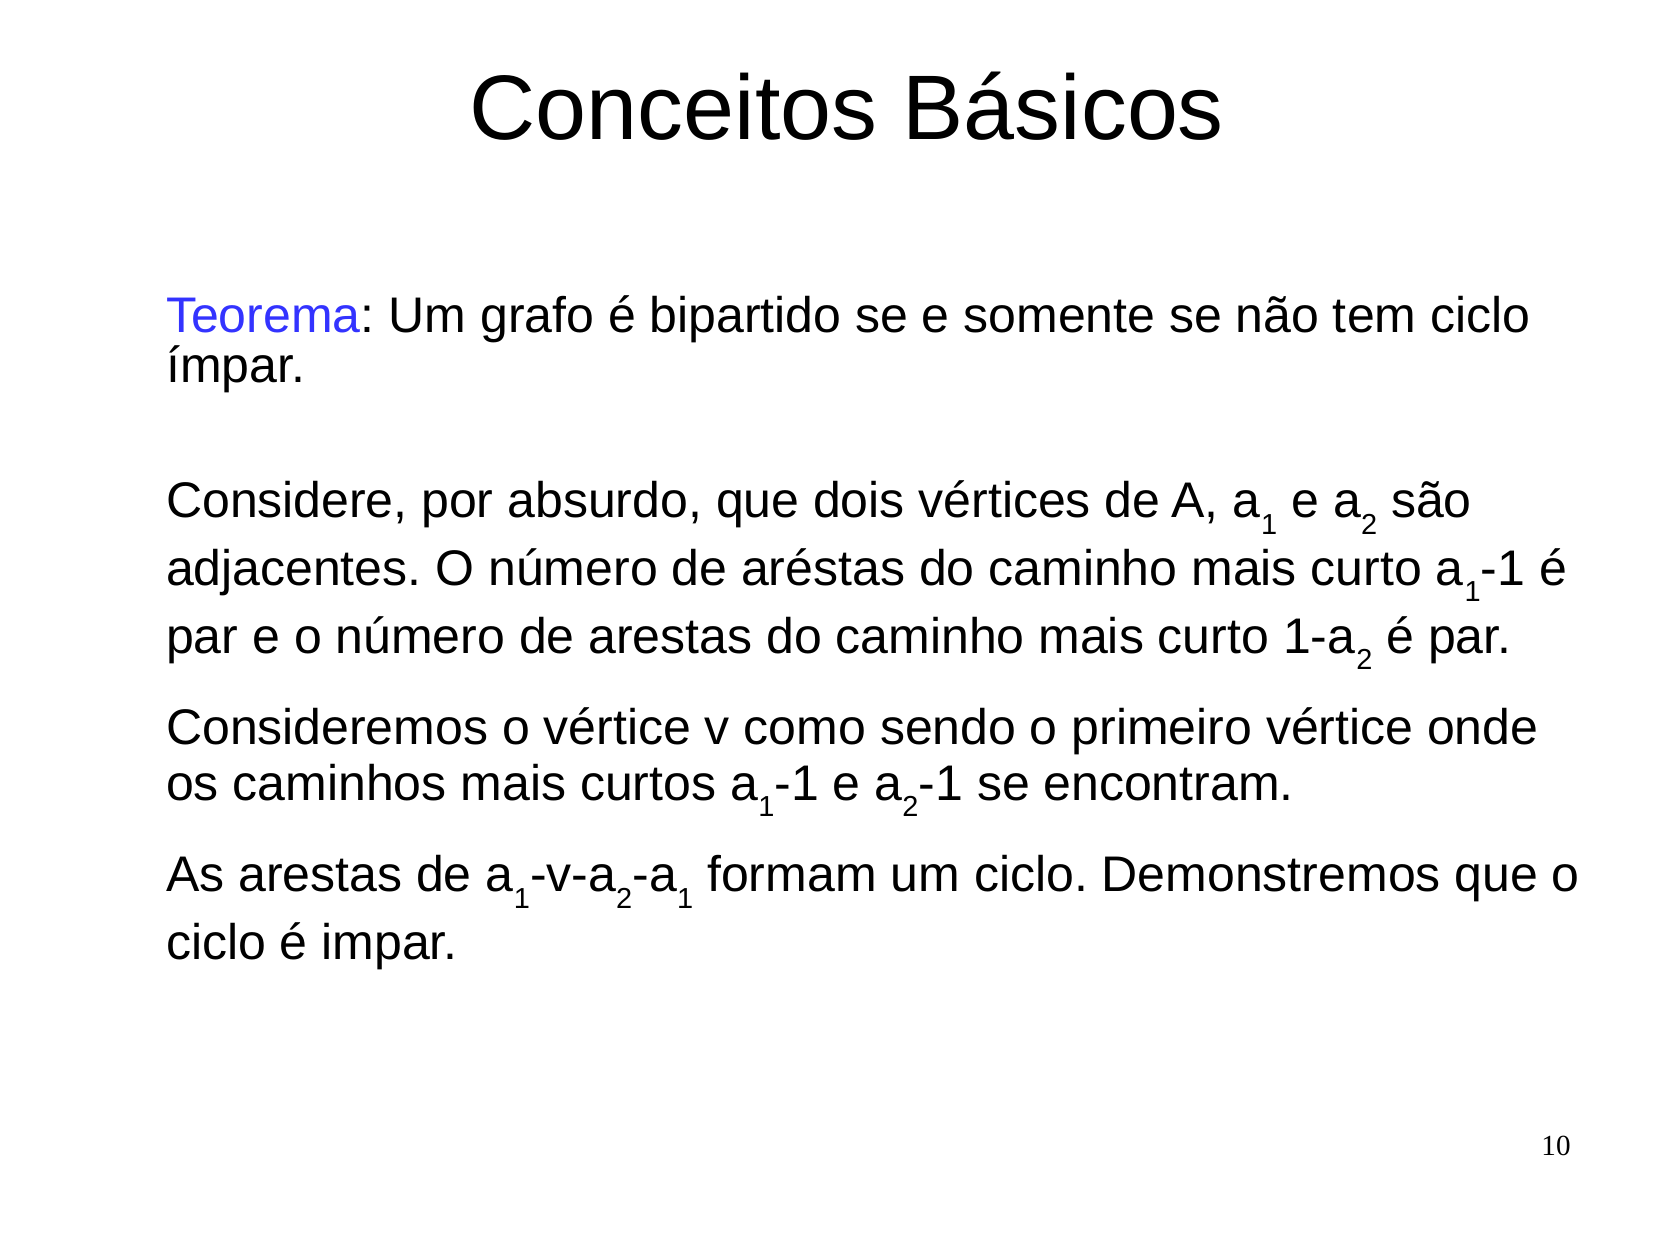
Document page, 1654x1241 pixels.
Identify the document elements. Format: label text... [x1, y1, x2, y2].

list Teorema: Um grafo é bipartido se e somente se não tem ciclo ímpar. Considere, por absurdo, que dois vértices de A, a1 e a2 são adjacentes. O número de aréstas do caminho mais curto a1-1 é par e o número de arestas do caminho mais curto 1-a2 é par. Consideremos o vértice v como sendo o primeiro vértice onde os caminhos mais curtos a1-1 e a2-1 se encontram. As arestas de a1-v-a2-a1 formam um ciclo. Demonstremos que o ciclo é impar. [151, 285, 1599, 1108]
title Conceitos Básicos [261, 42, 1433, 173]
